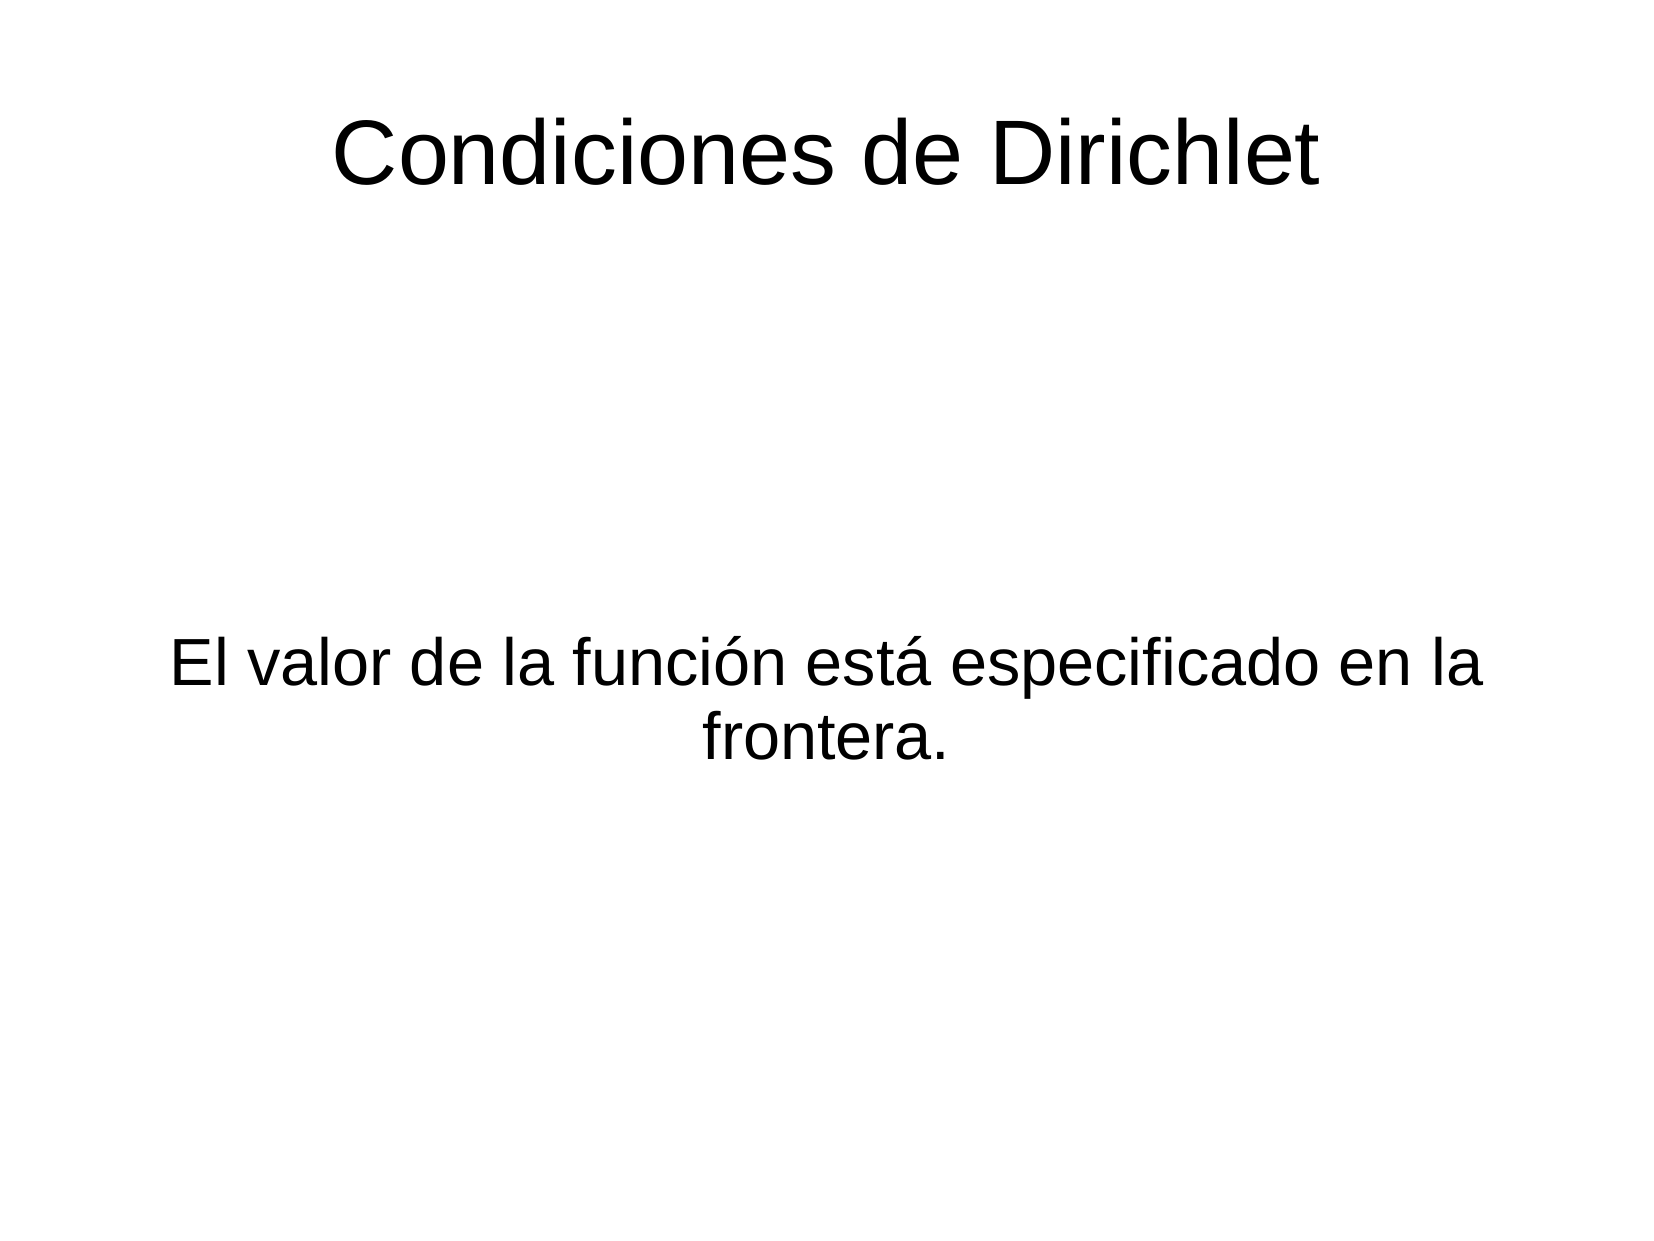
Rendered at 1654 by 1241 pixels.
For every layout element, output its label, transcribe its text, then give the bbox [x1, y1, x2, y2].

title Condiciones de Dirichlet [82, 56, 1571, 250]
subtitle El valor de la función está especificado en la frontera. [82, 297, 1571, 1102]
